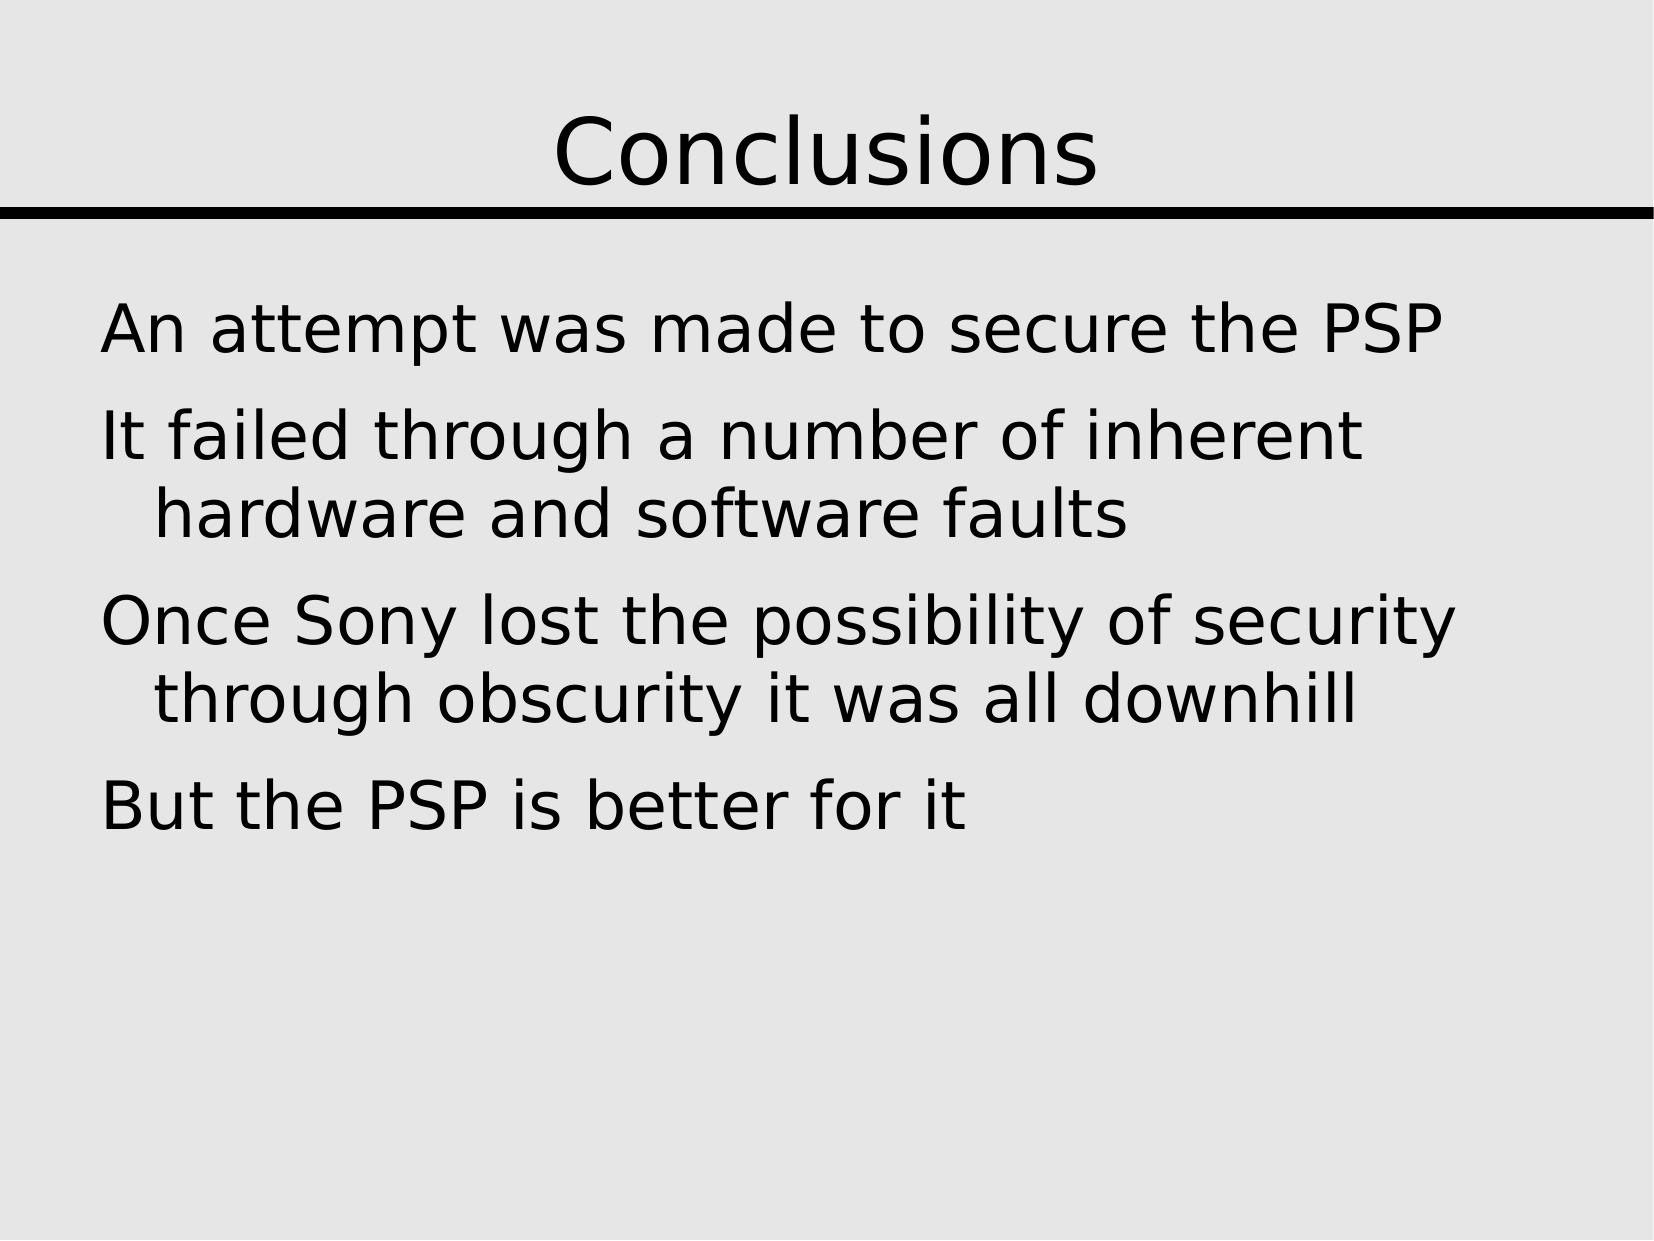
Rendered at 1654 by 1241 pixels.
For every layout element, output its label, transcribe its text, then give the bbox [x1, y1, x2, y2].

list An attempt was made to secure the PSP It failed through a number of inherent hardware and software faults Once Sony lost the possibility of security through obscurity it was all downhill But the PSP is better for it [82, 290, 1571, 1094]
title Conclusions [82, 56, 1571, 250]
